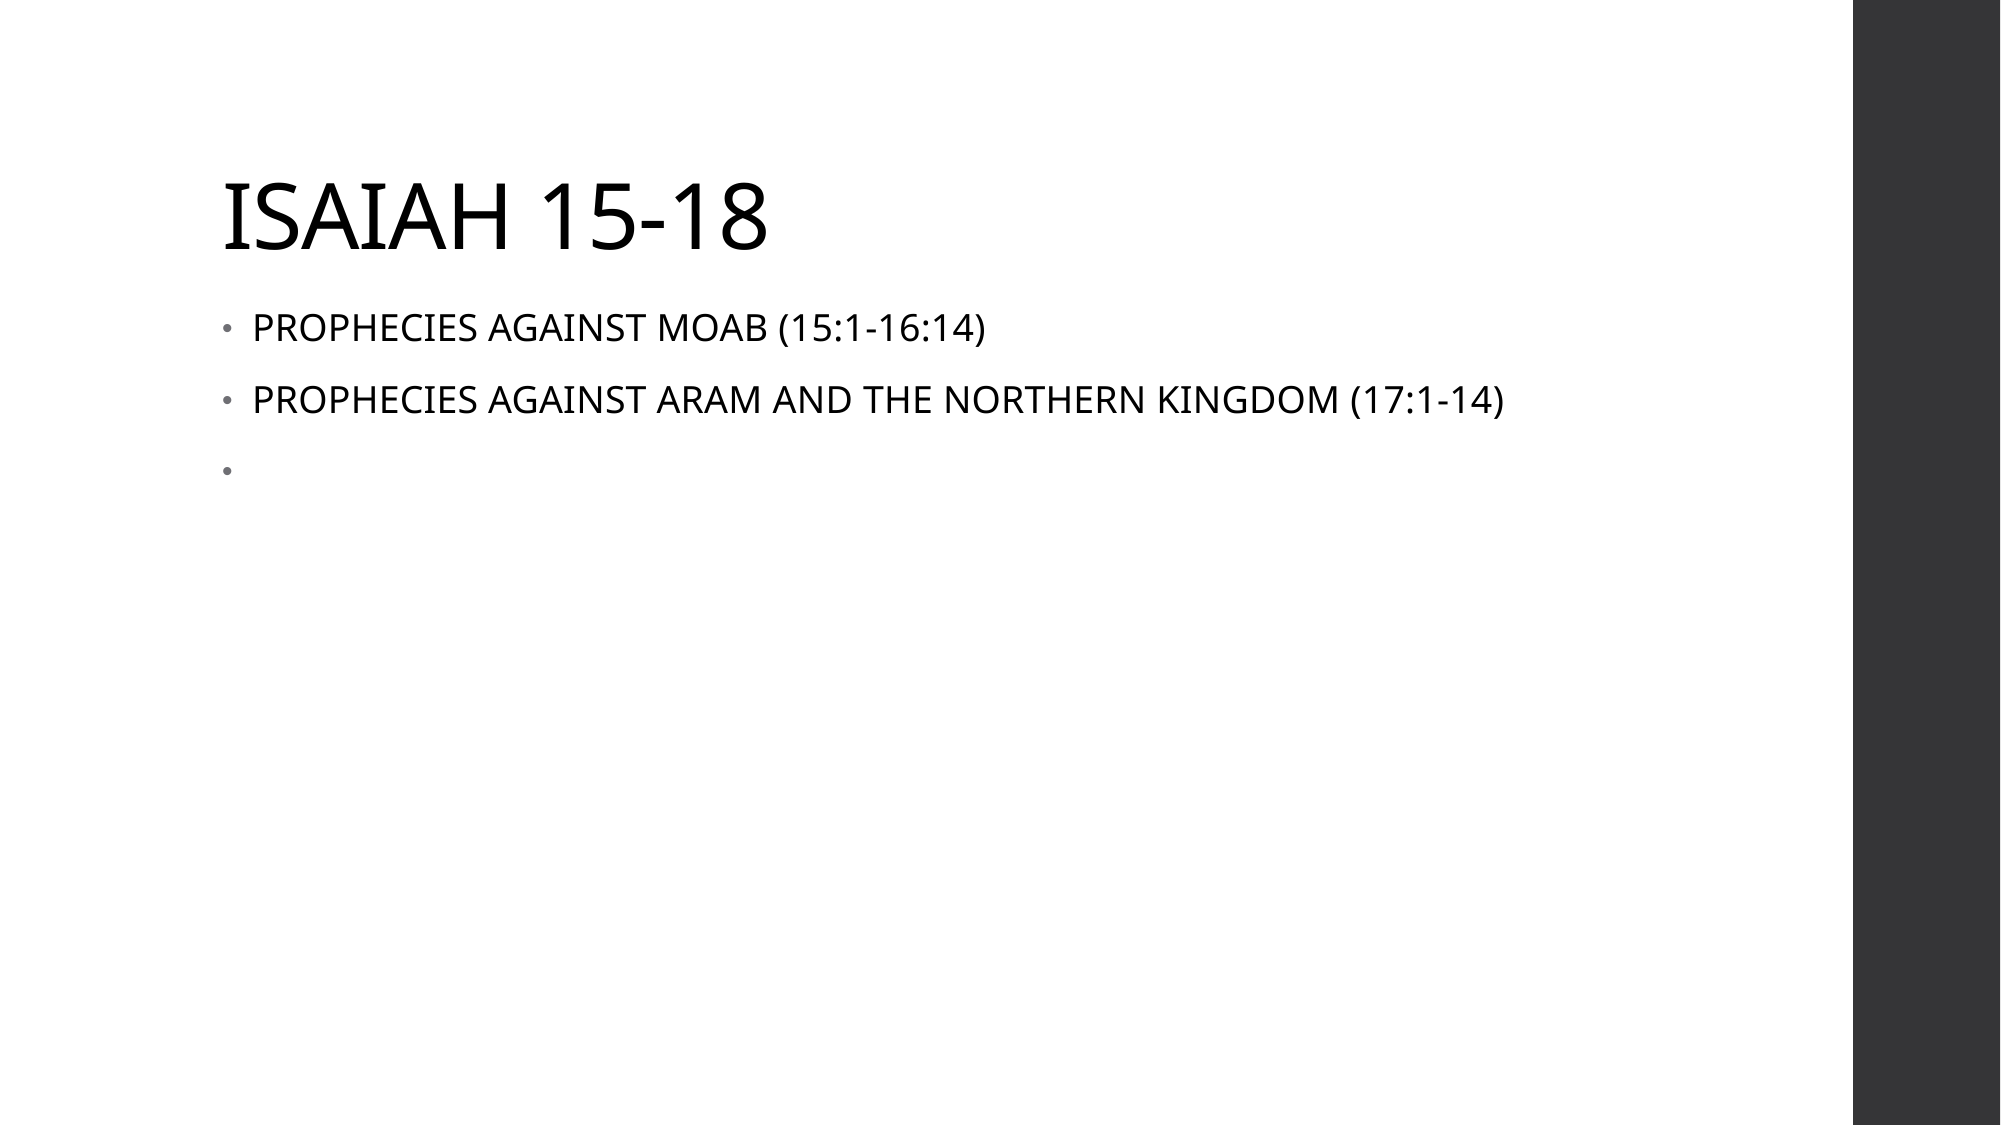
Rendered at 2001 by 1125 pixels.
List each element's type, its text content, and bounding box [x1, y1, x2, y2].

list PROPHECIES AGAINST MOAB (15:1-16:14) PROPHECIES AGAINST ARAM AND THE NORTHERN KINGDOM (17:1-14) [206, 299, 1617, 1014]
title ISAIAH 15-18 [206, 60, 1797, 278]
